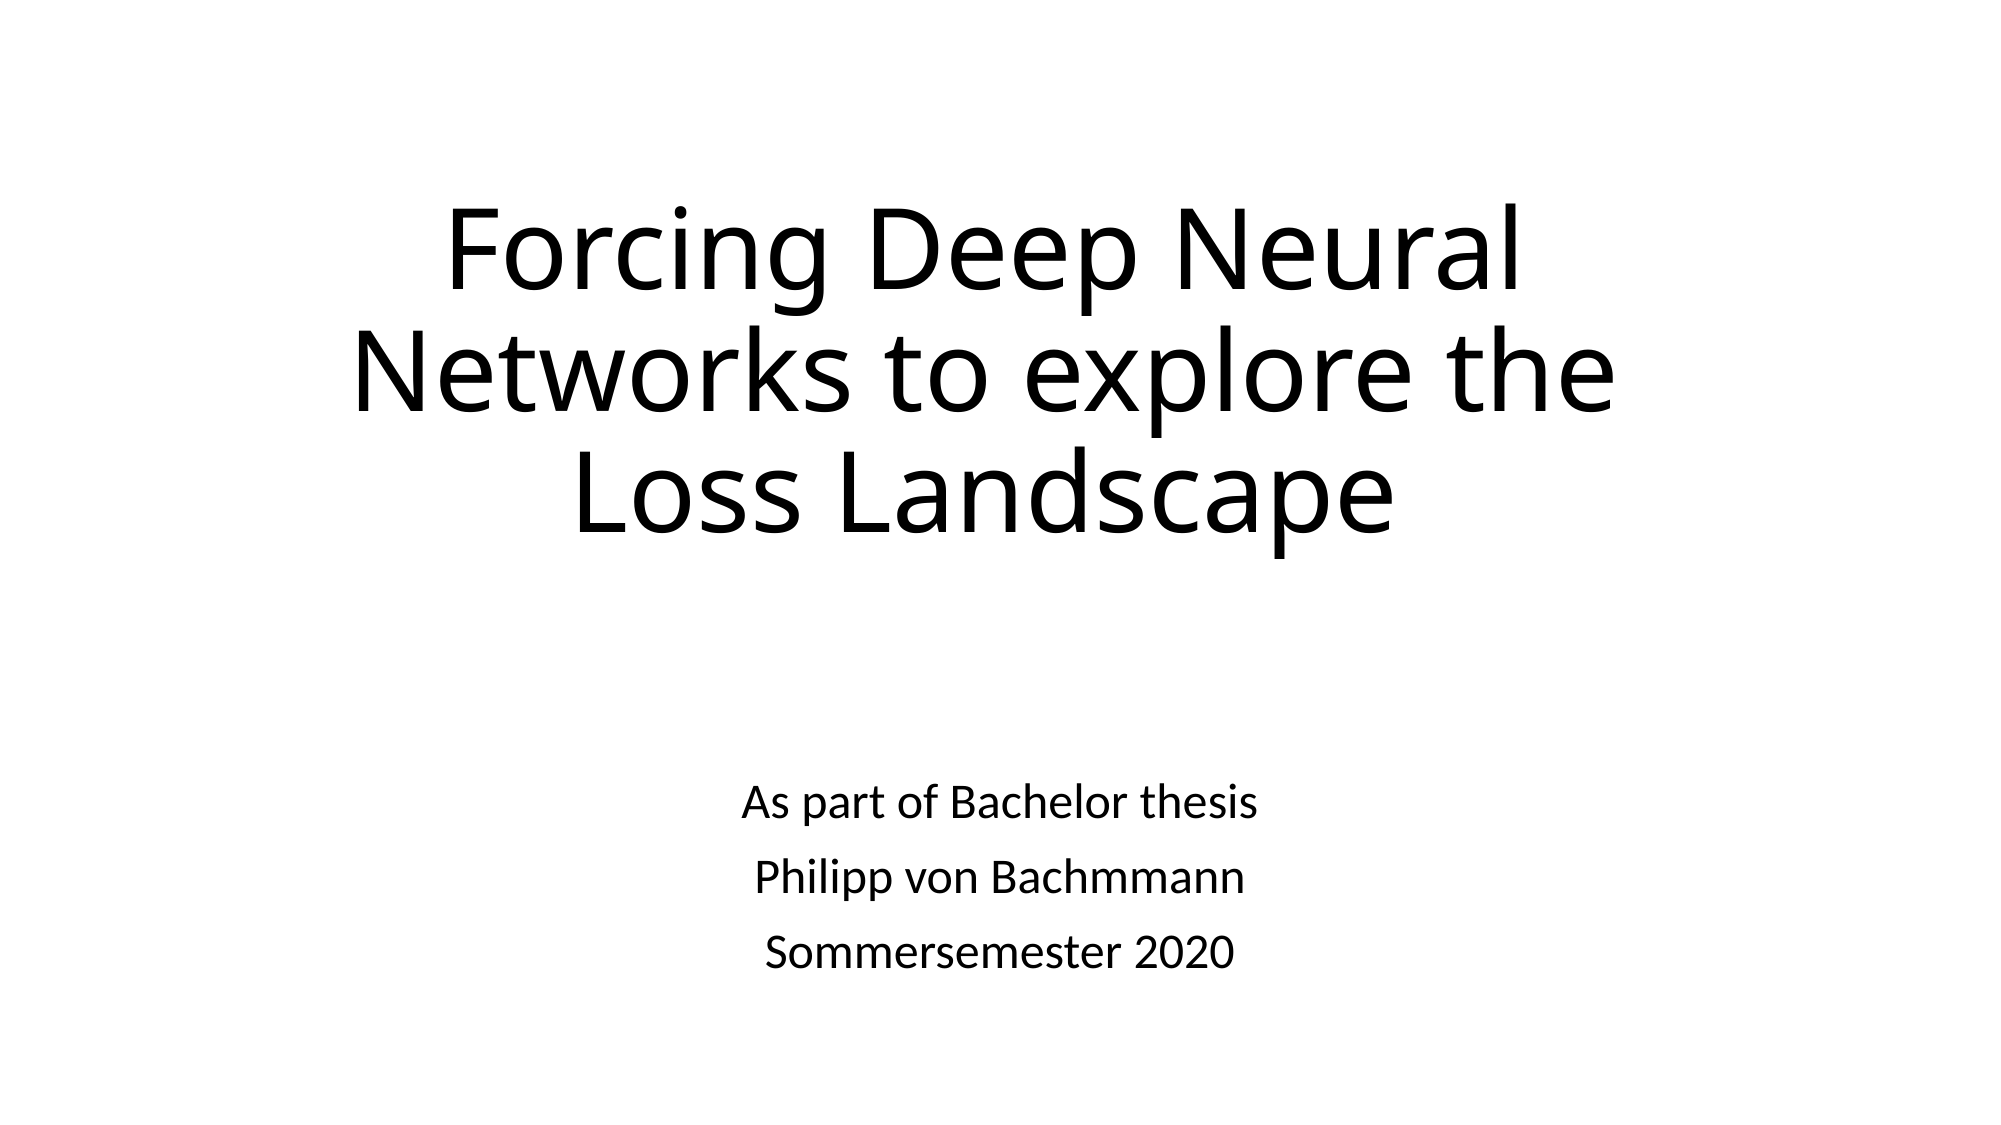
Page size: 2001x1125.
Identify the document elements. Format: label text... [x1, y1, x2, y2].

subtitle As part of Bachelor thesis Philipp von Bachmmann Sommersemester 2020 [249, 767, 1750, 1018]
title Forcing Deep Neural Networks to explore the Loss Landscape [234, 170, 1735, 565]
